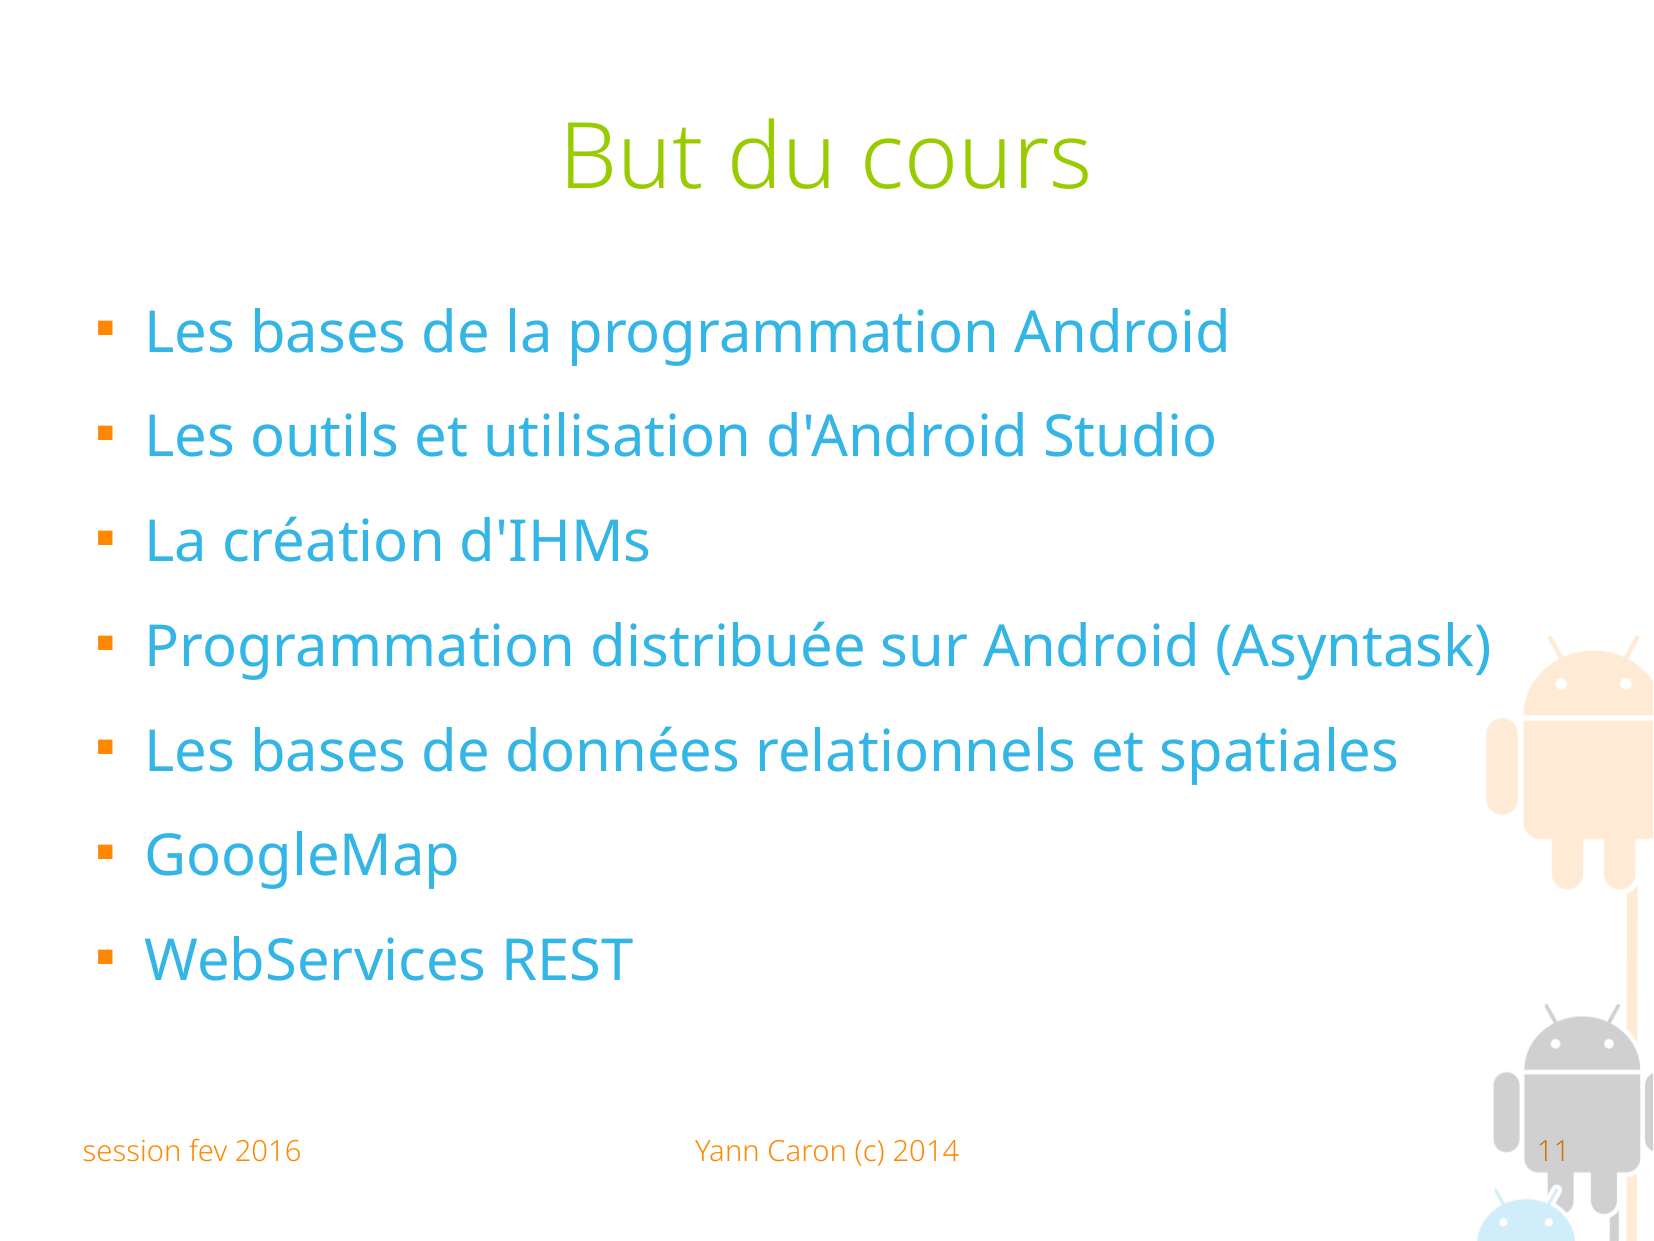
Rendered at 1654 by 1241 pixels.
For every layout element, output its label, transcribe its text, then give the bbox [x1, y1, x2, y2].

title But du cours [82, 49, 1571, 257]
picture [240, 423, 1654, 1241]
list Les bases de la programmation Android Les outils et utilisation d'Android Studio La création d'IHMs Programmation distribuée sur Android (Asyntask) Les bases de données relationnels et spatiales GoogleMap WebServices REST [82, 290, 1571, 1010]
